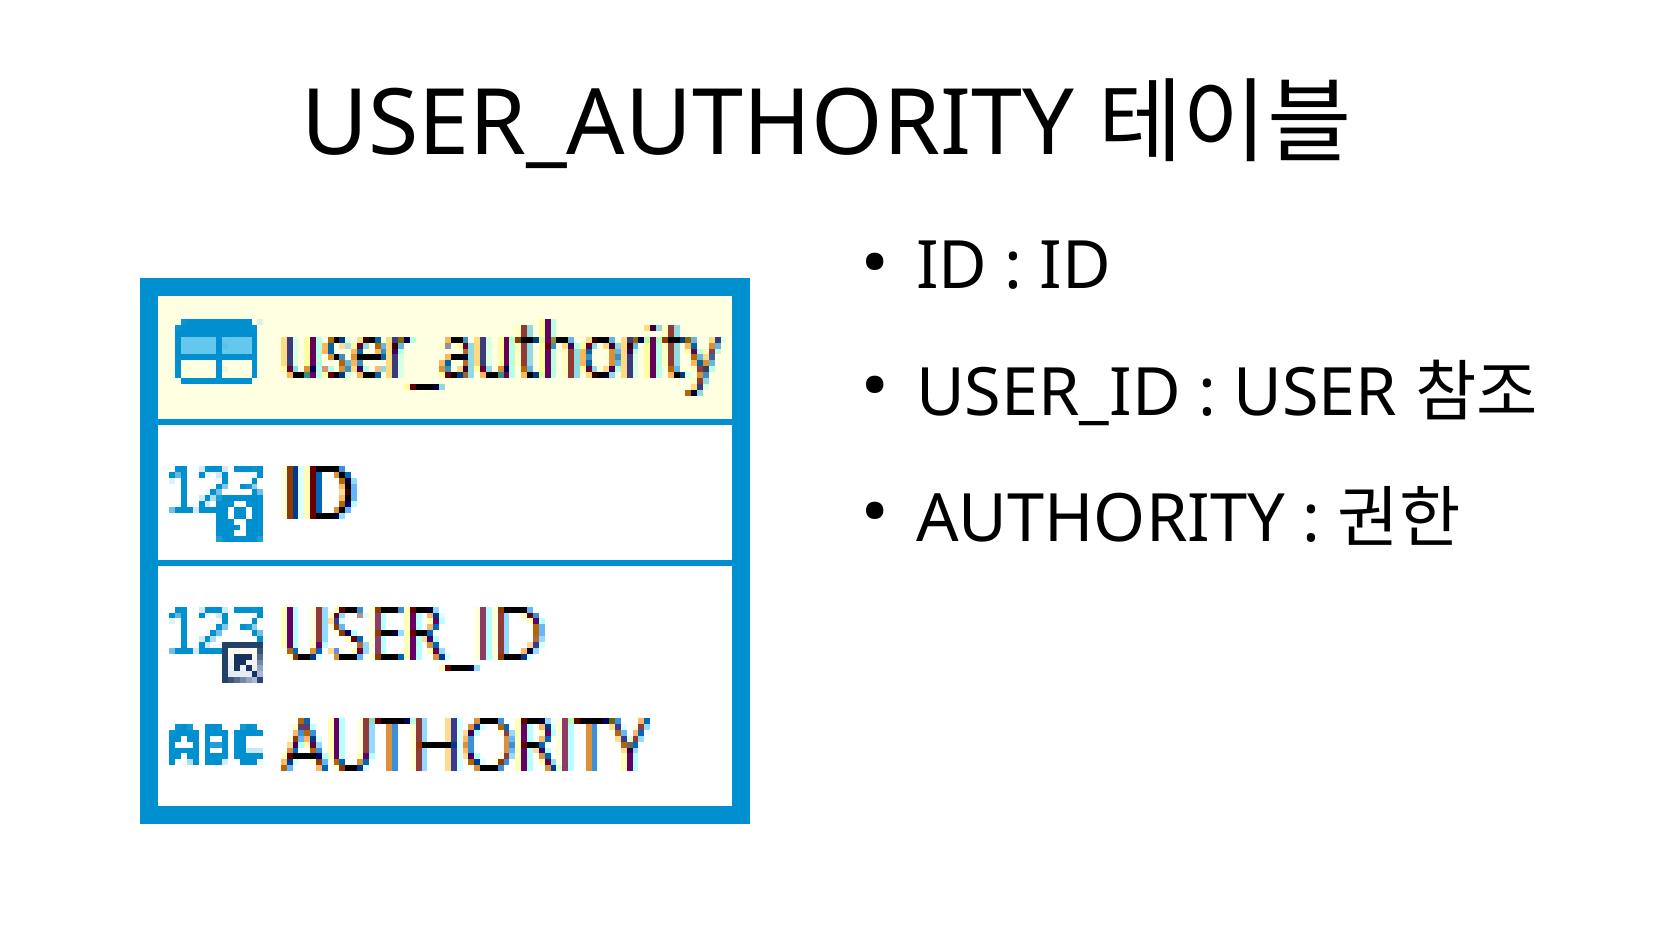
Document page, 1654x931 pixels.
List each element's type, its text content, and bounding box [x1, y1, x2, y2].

title USER_AUTHORITY 테이블 [82, 37, 1571, 193]
list ID : ID USER_ID : USER 참조 AUTHORITY : 권한 [845, 217, 1572, 886]
picture [82, 220, 809, 883]
